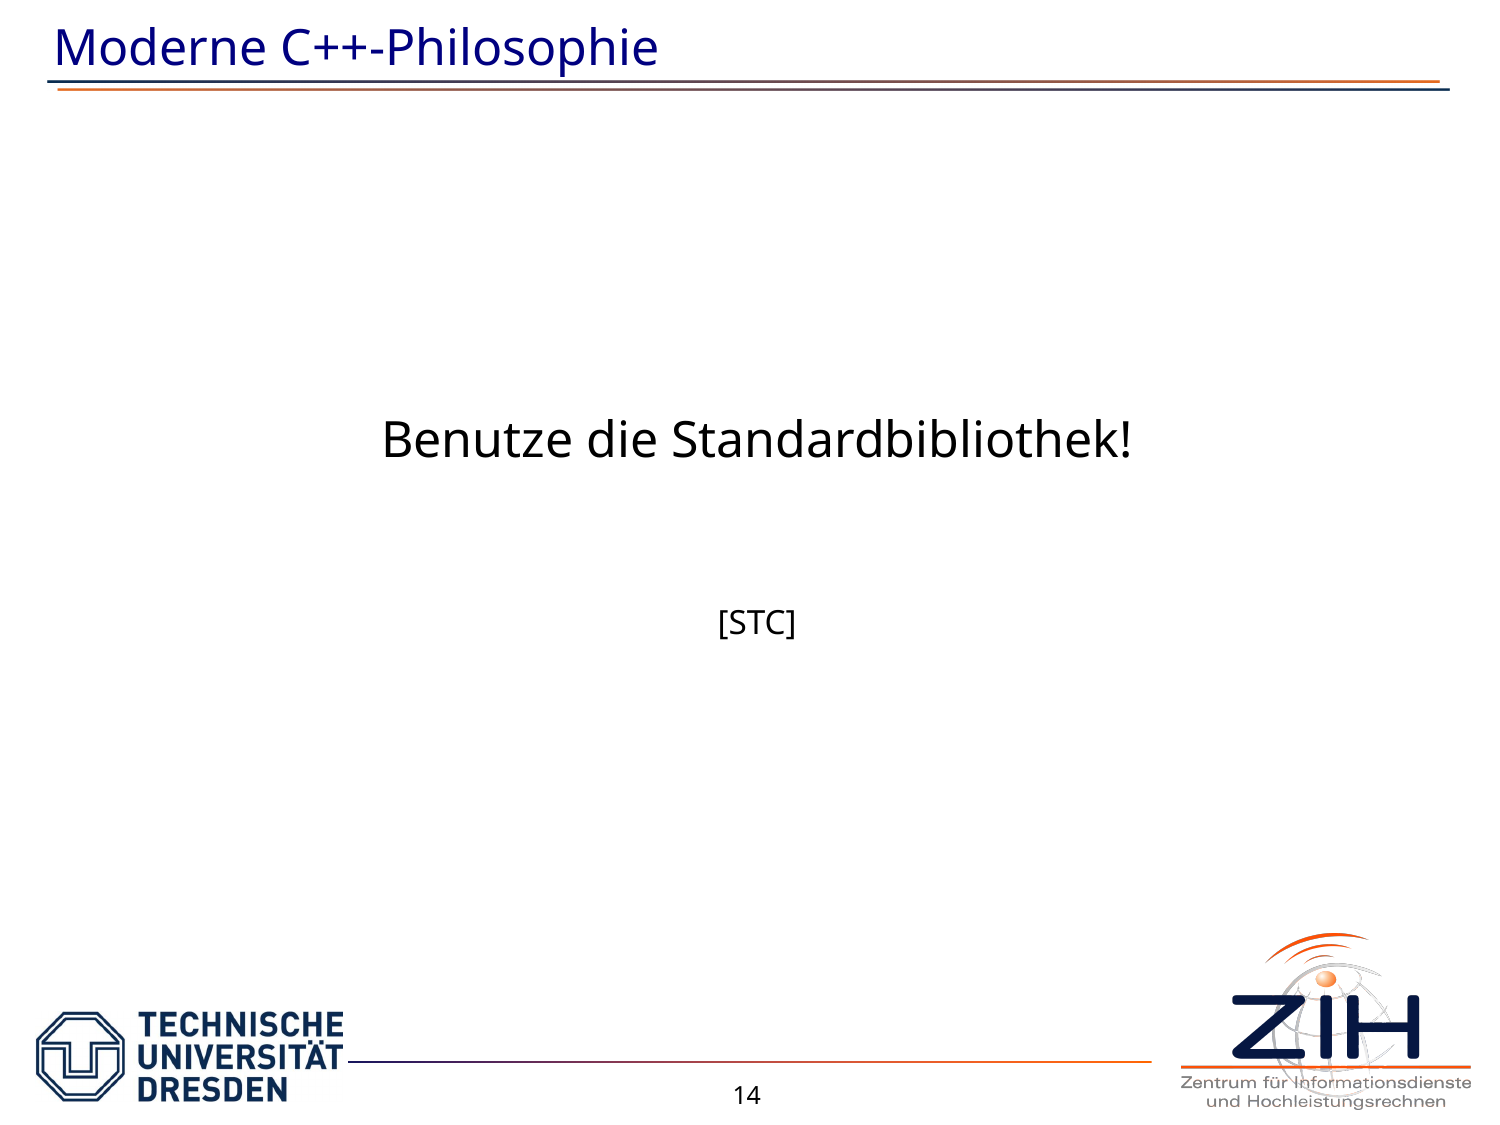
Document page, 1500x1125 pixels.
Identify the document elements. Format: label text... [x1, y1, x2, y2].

picture [1181, 933, 1471, 1110]
title Moderne C++-Philosophie [53, 12, 1453, 81]
list Benutze die Standardbibliothek! [STC] [29, 118, 1486, 931]
picture [35, 1011, 343, 1102]
picture [47, 80, 1450, 91]
